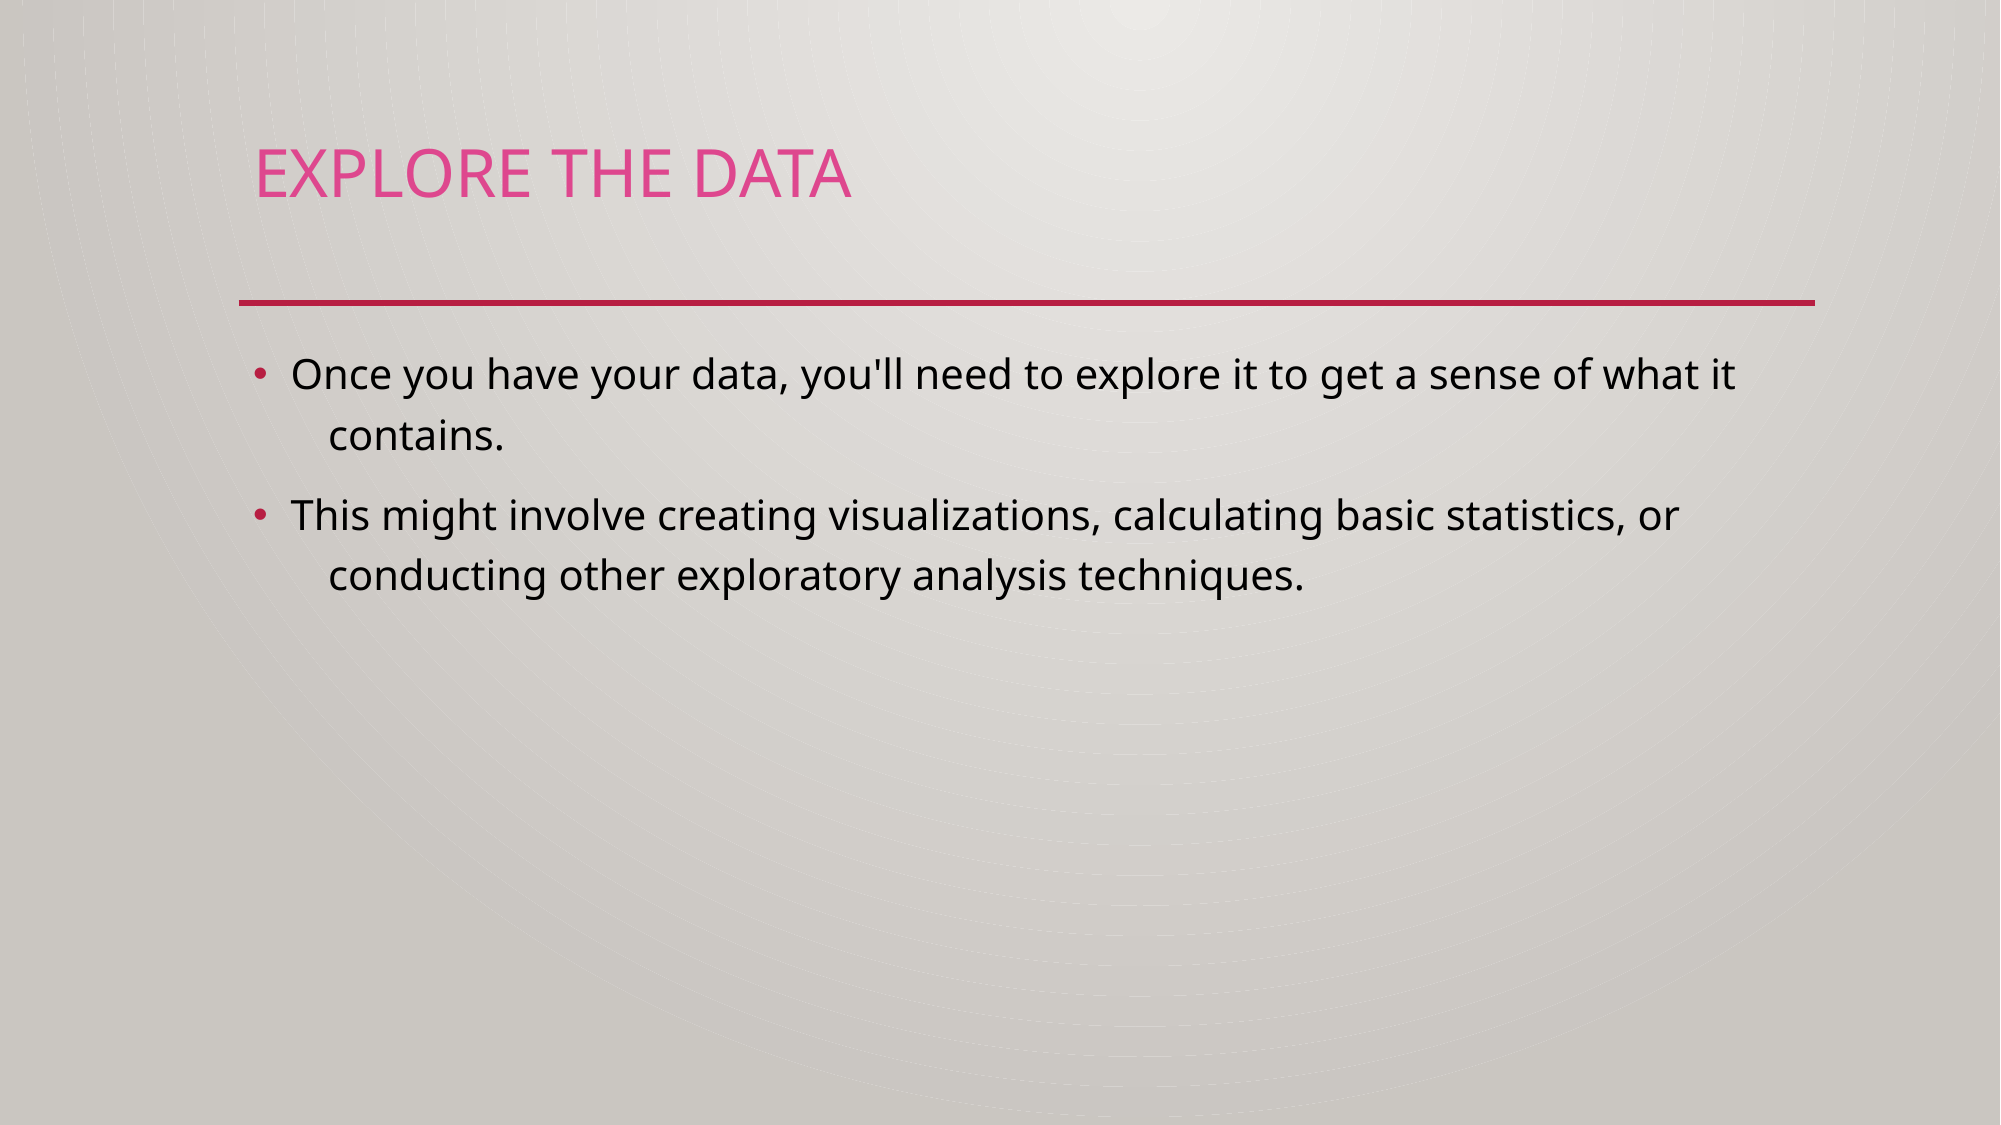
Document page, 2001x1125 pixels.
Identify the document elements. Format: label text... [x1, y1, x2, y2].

list Once you have your data, you'll need to explore it to get a sense of what it contains. This might involve creating visualizations, calculating basic statistics, or conducting other exploratory analysis techniques. [238, 330, 1814, 897]
title Explore the data [238, 131, 1814, 305]
